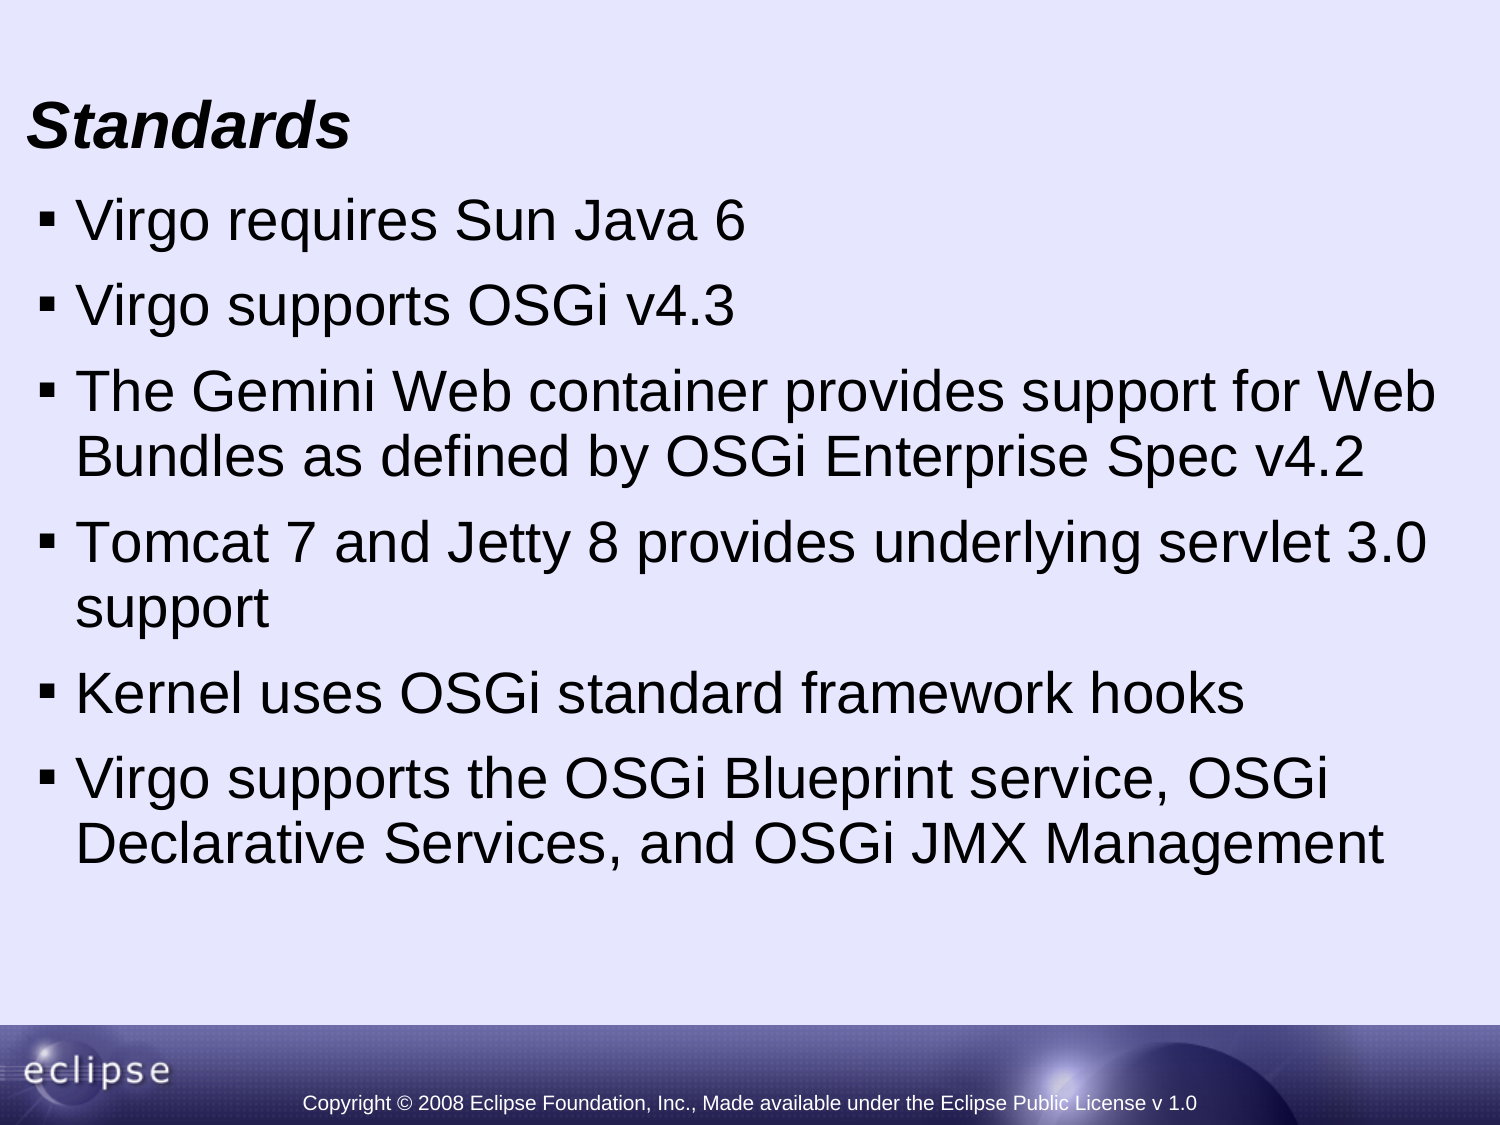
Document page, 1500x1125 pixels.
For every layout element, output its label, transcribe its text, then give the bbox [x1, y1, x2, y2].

list Virgo requires Sun Java 6 Virgo supports OSGi v4.3 The Gemini Web container provides support for Web Bundles as defined by OSGi Enterprise Spec v4.2 Tomcat 7 and Jetty 8 provides underlying servlet 3.0 support Kernel uses OSGi standard framework hooks Virgo supports the OSGi Blueprint service, OSGi Declarative Services, and OSGi JMX Management [37, 187, 1463, 1021]
title Standards [26, 84, 1474, 172]
picture [0, 1025, 1500, 1125]
